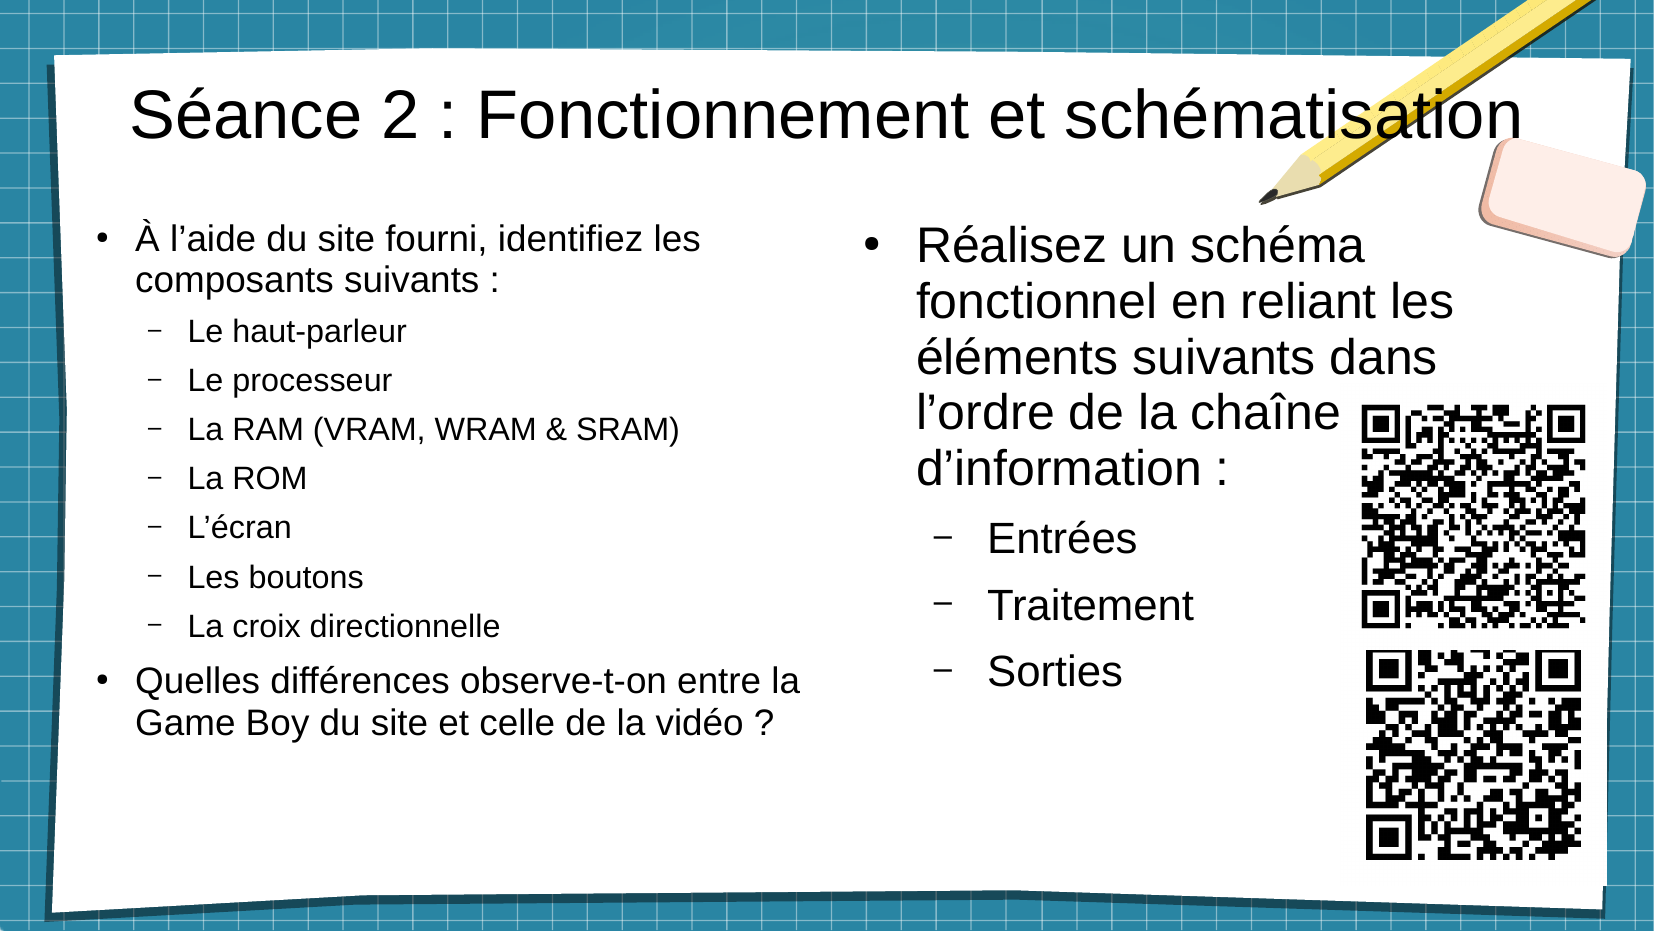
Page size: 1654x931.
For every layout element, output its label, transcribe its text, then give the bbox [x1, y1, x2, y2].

title Séance 2 : Fonctionnement et schématisation [82, 37, 1571, 193]
list À l’aide du site fourni, identifiez les composants suivants : Le haut-parleur Le processeur La RAM (VRAM, WRAM & SRAM) La ROM L’écran Les boutons La croix directionnelle Quelles différences observe-t-on entre la Game Boy du site et celle de la vidéo ? [82, 217, 809, 758]
picture [1340, 383, 1607, 886]
list Réalisez un schéma fonctionnel en reliant les éléments suivants dans l’ordre de la chaîne d’information : Entrées Traitement Sorties [845, 217, 1572, 758]
